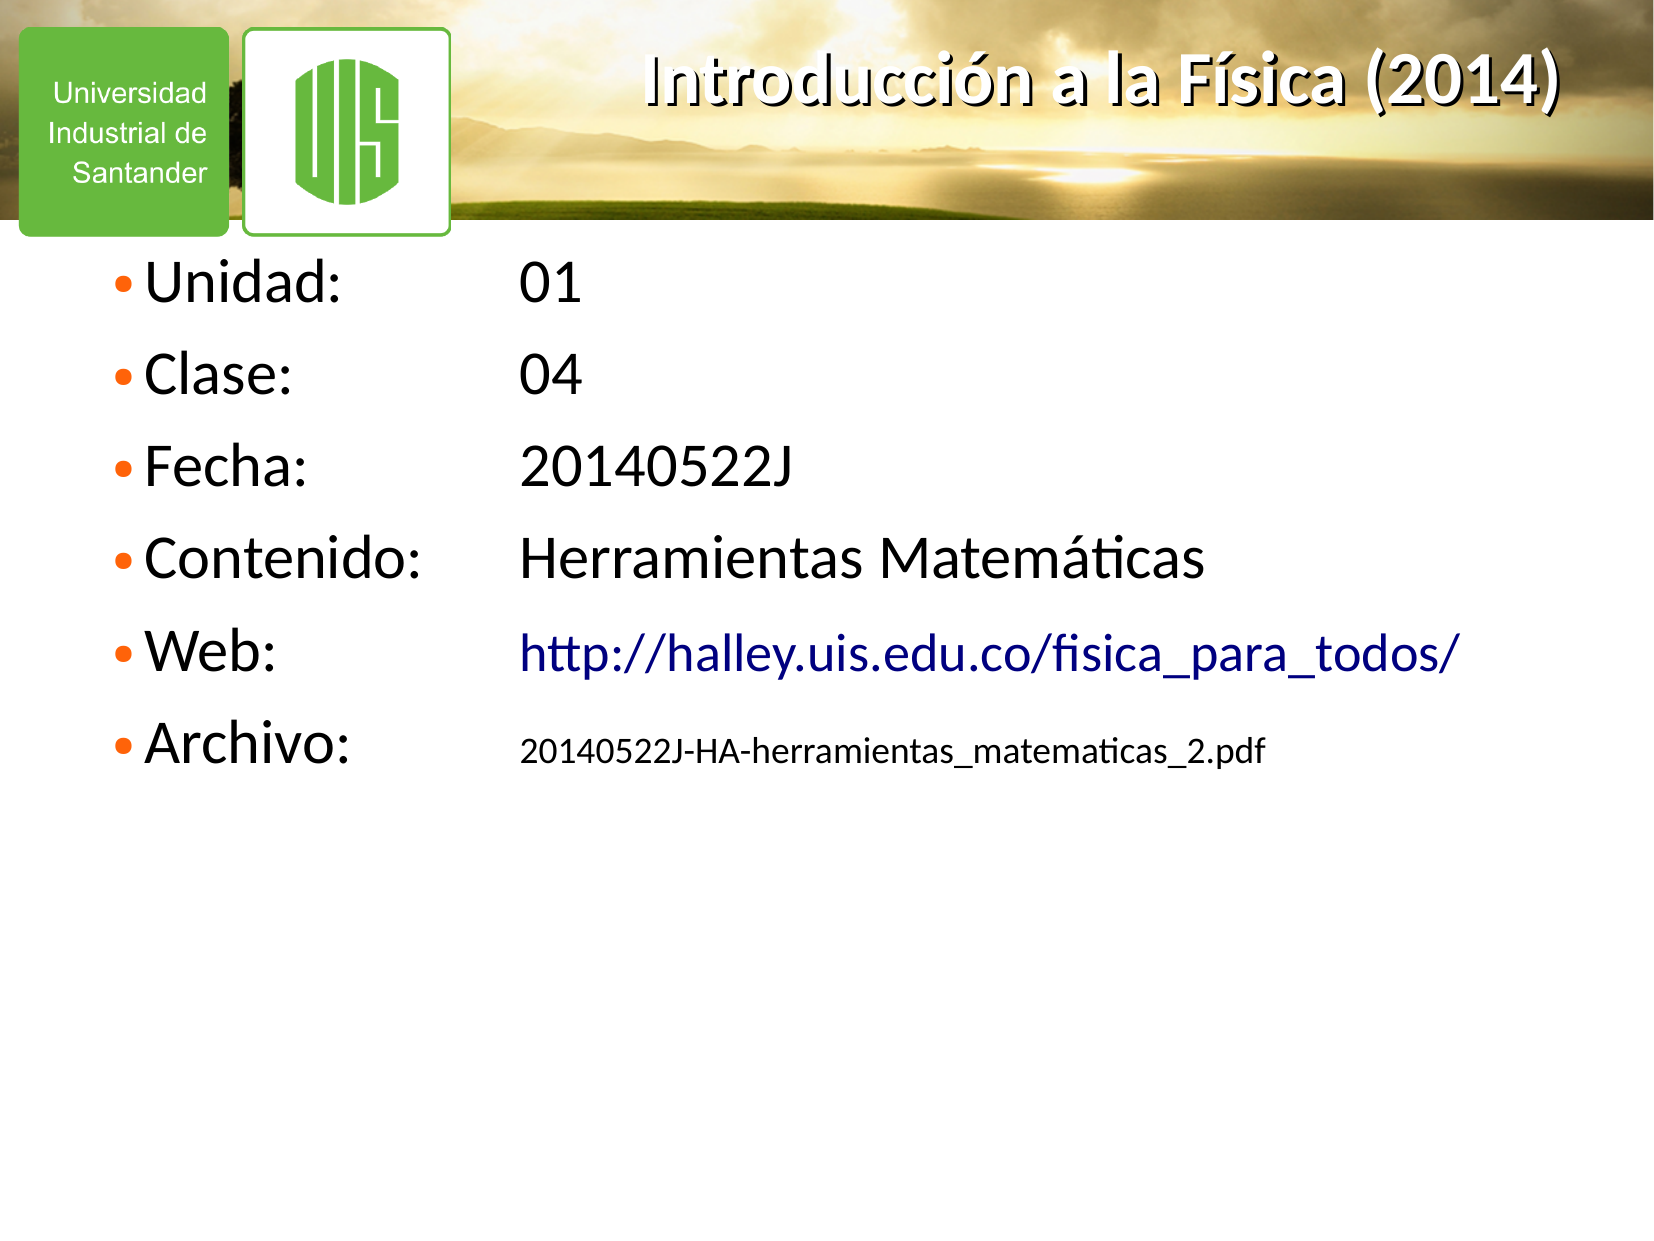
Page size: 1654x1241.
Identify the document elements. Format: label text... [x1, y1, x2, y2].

list Unidad: 01 Clase: 04 Fecha: 20140522J Contenido: Herramientas Matemáticas Web: http://halley.uis.edu.co/fisica_para_todos/ Archivo: 20140522J-HA-herramientas_matematicas_2.pdf [82, 255, 1571, 1126]
title Introducción a la Física (2014) [75, 19, 1564, 151]
picture [0, 0, 1654, 237]
